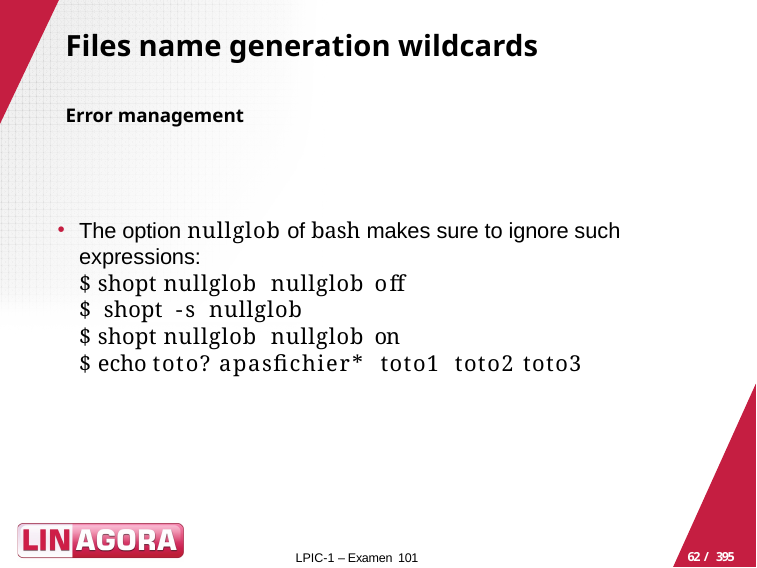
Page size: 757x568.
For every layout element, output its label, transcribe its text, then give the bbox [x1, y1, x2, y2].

text_box LPIC-1 – Examen 101 [293, 549, 420, 568]
text_box [17, 520, 184, 562]
picture [0, 0, 352, 352]
text_box Error management The option nullglob of bash makes sure to ignore such expressions: $ shopt nullglob nullglob off $ shopt -s nullglob $ shopt nullglob nullglob on $ echo toto? apasfichier* toto1 toto2 toto3 [55, 103, 645, 473]
text_box Files name generation wildcards [63, 26, 697, 132]
text_box <numéro> / 395 [683, 549, 747, 568]
